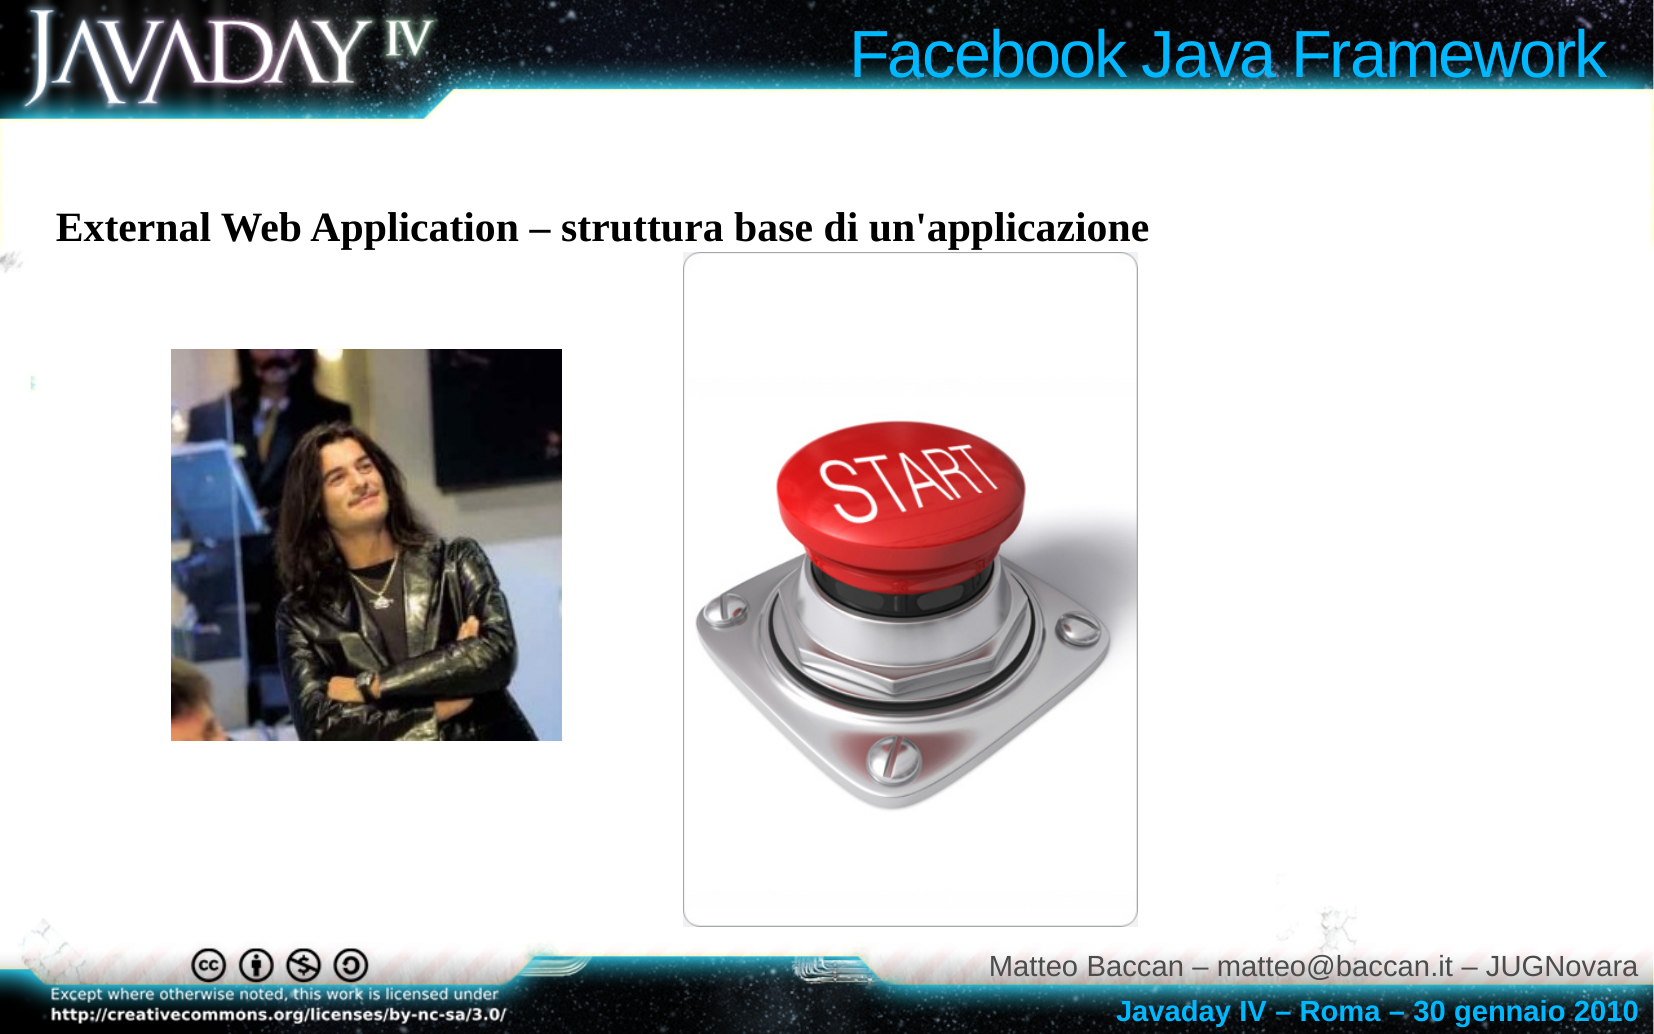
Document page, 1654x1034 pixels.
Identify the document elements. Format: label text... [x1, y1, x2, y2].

picture [0, 0, 1654, 1034]
text_box External Web Application – struttura base di un'applicazione [41, 173, 1541, 236]
title Facebook Java Framework [132, 5, 1609, 103]
